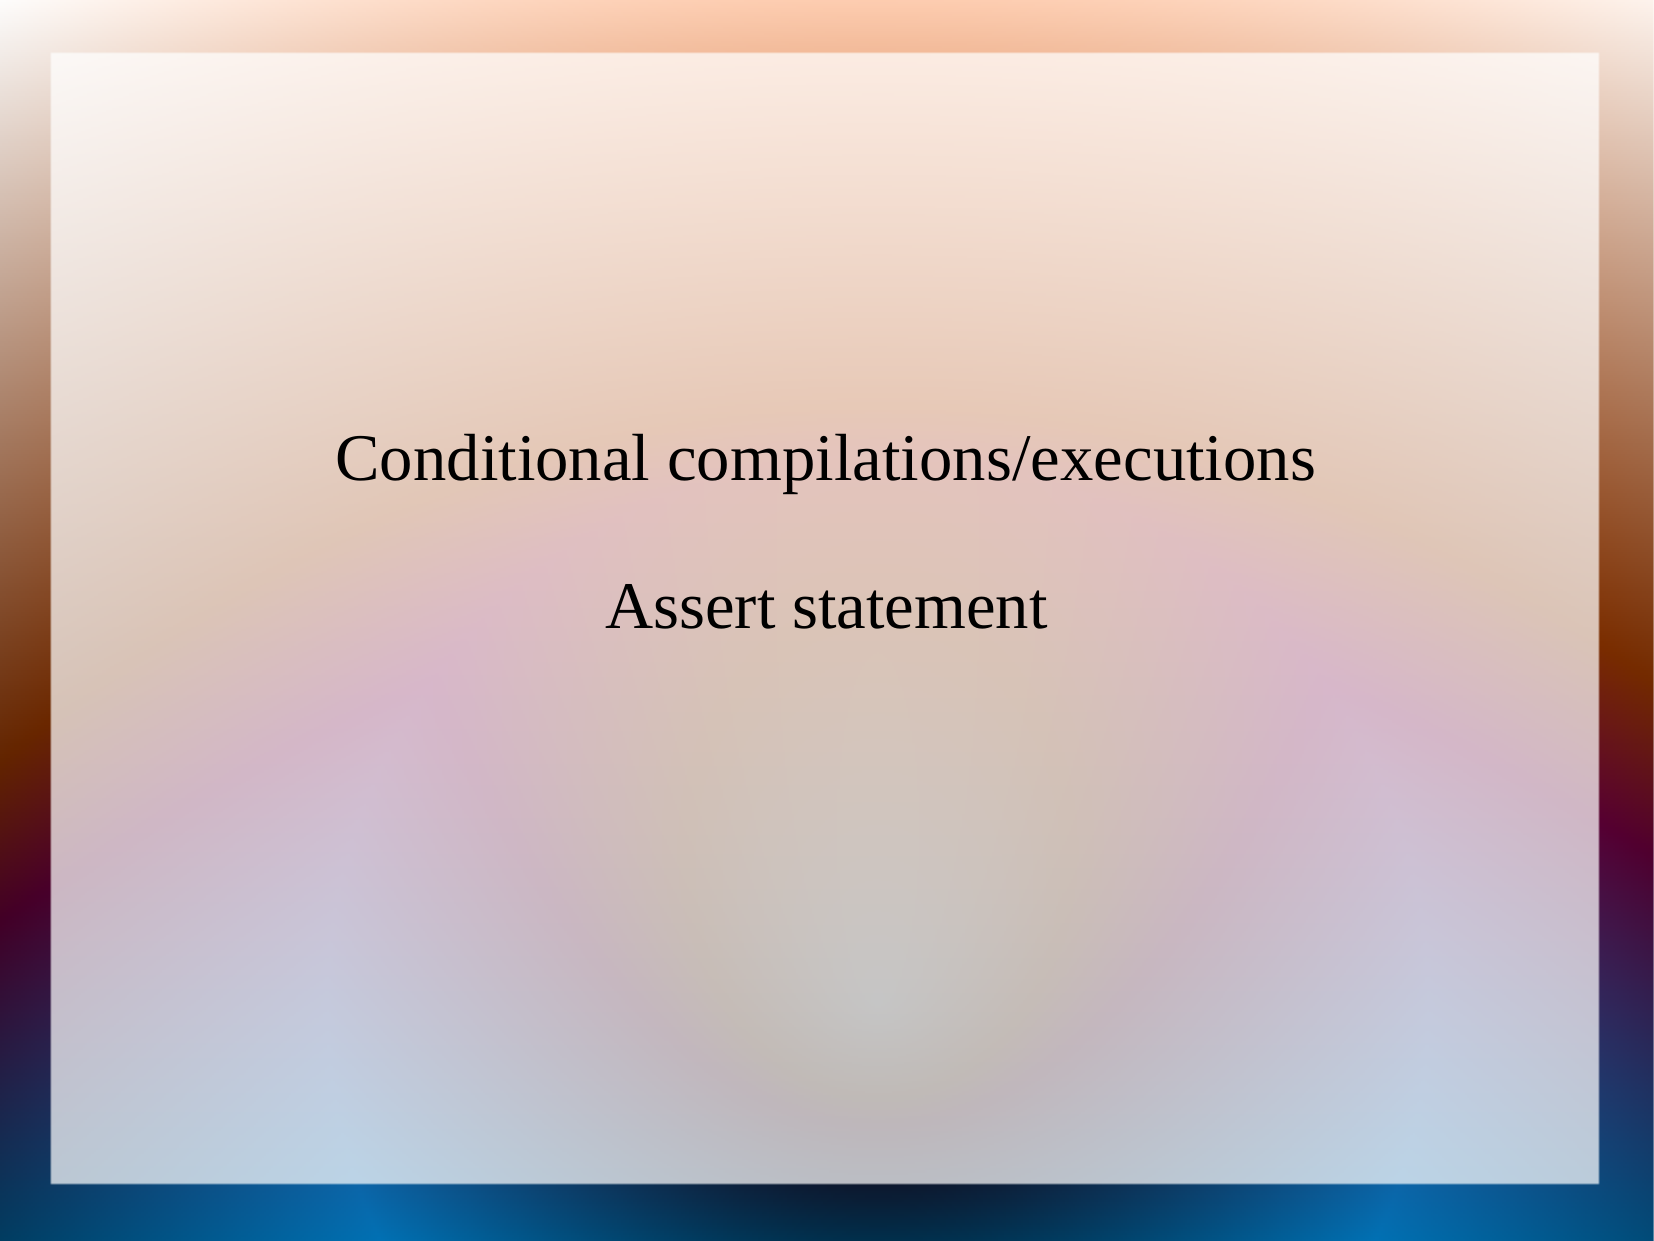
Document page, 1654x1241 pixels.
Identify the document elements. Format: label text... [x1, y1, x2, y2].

picture [0, 0, 1654, 1241]
subtitle Conditional compilations/executions Assert statement [82, 55, 1571, 1010]
